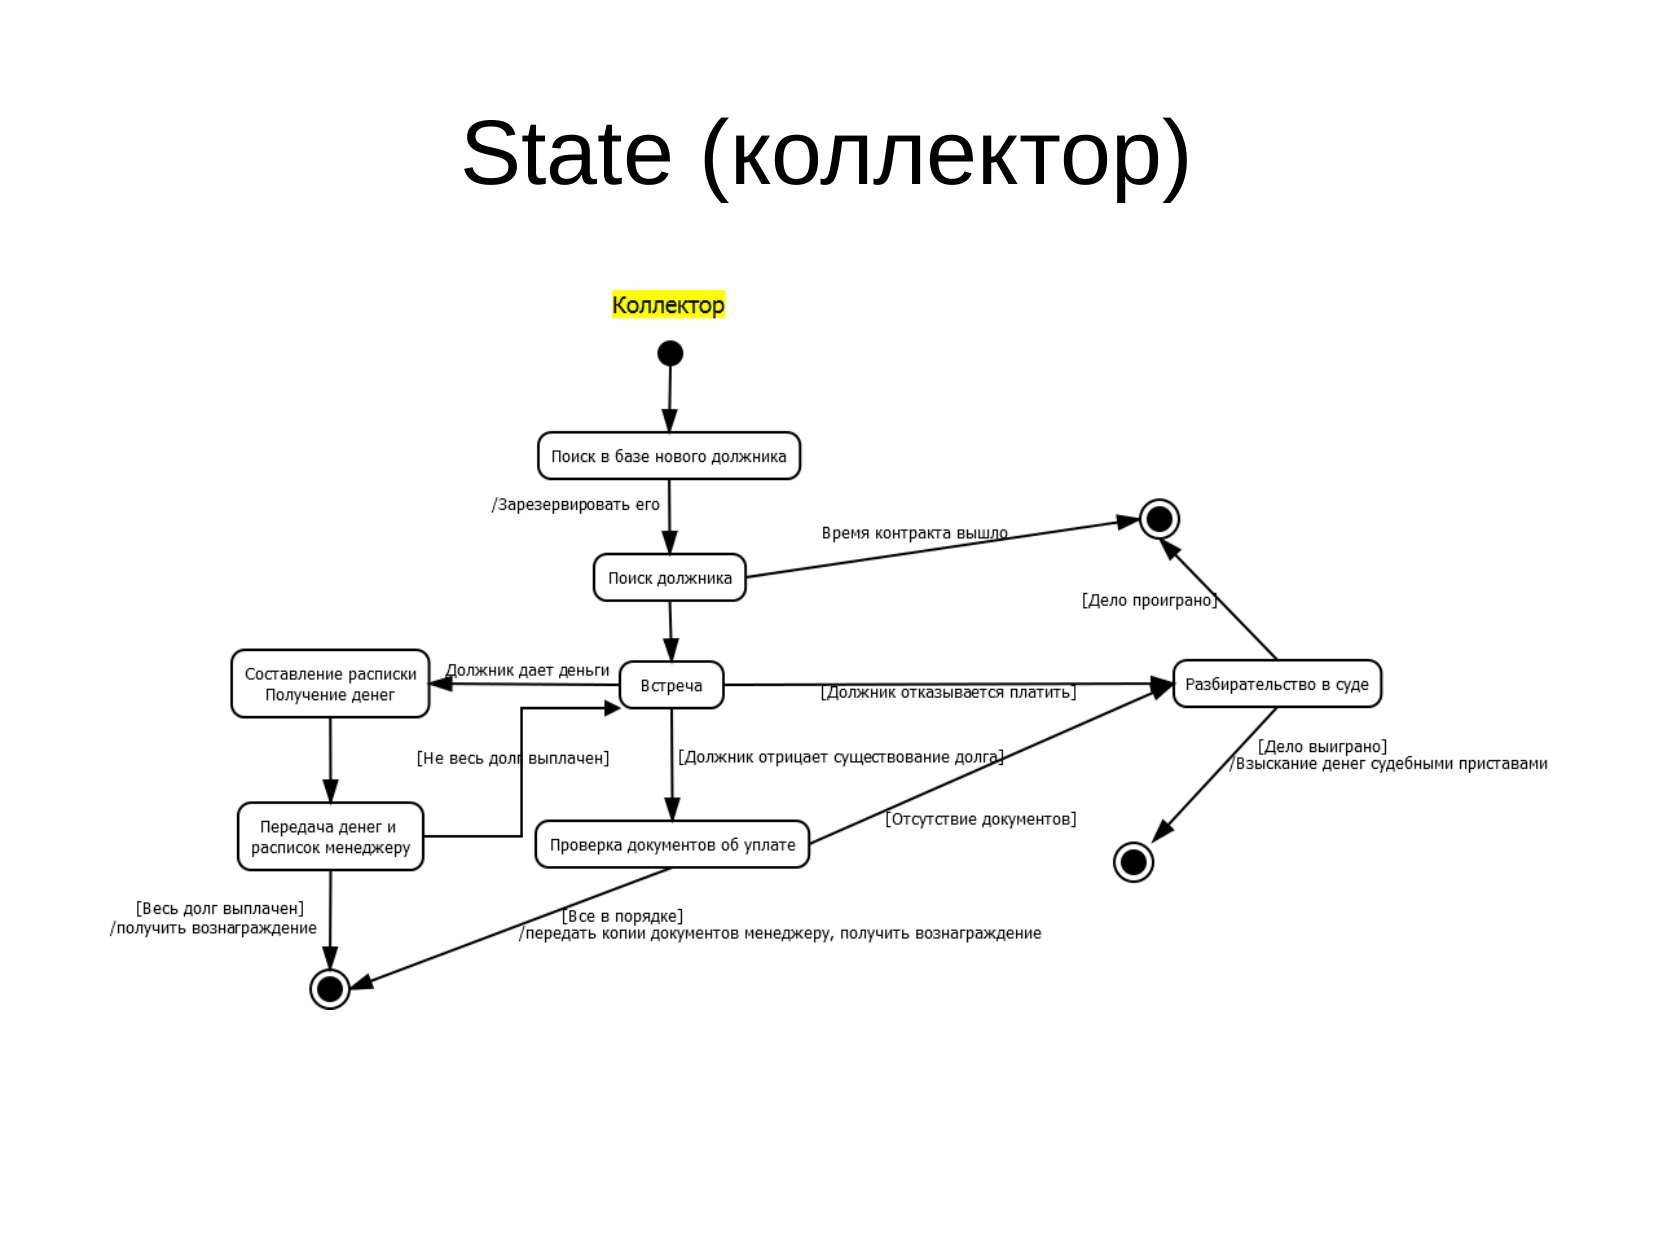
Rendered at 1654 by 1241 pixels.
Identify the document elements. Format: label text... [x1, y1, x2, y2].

picture [105, 290, 1548, 1010]
title State (коллектор) [82, 49, 1571, 257]
